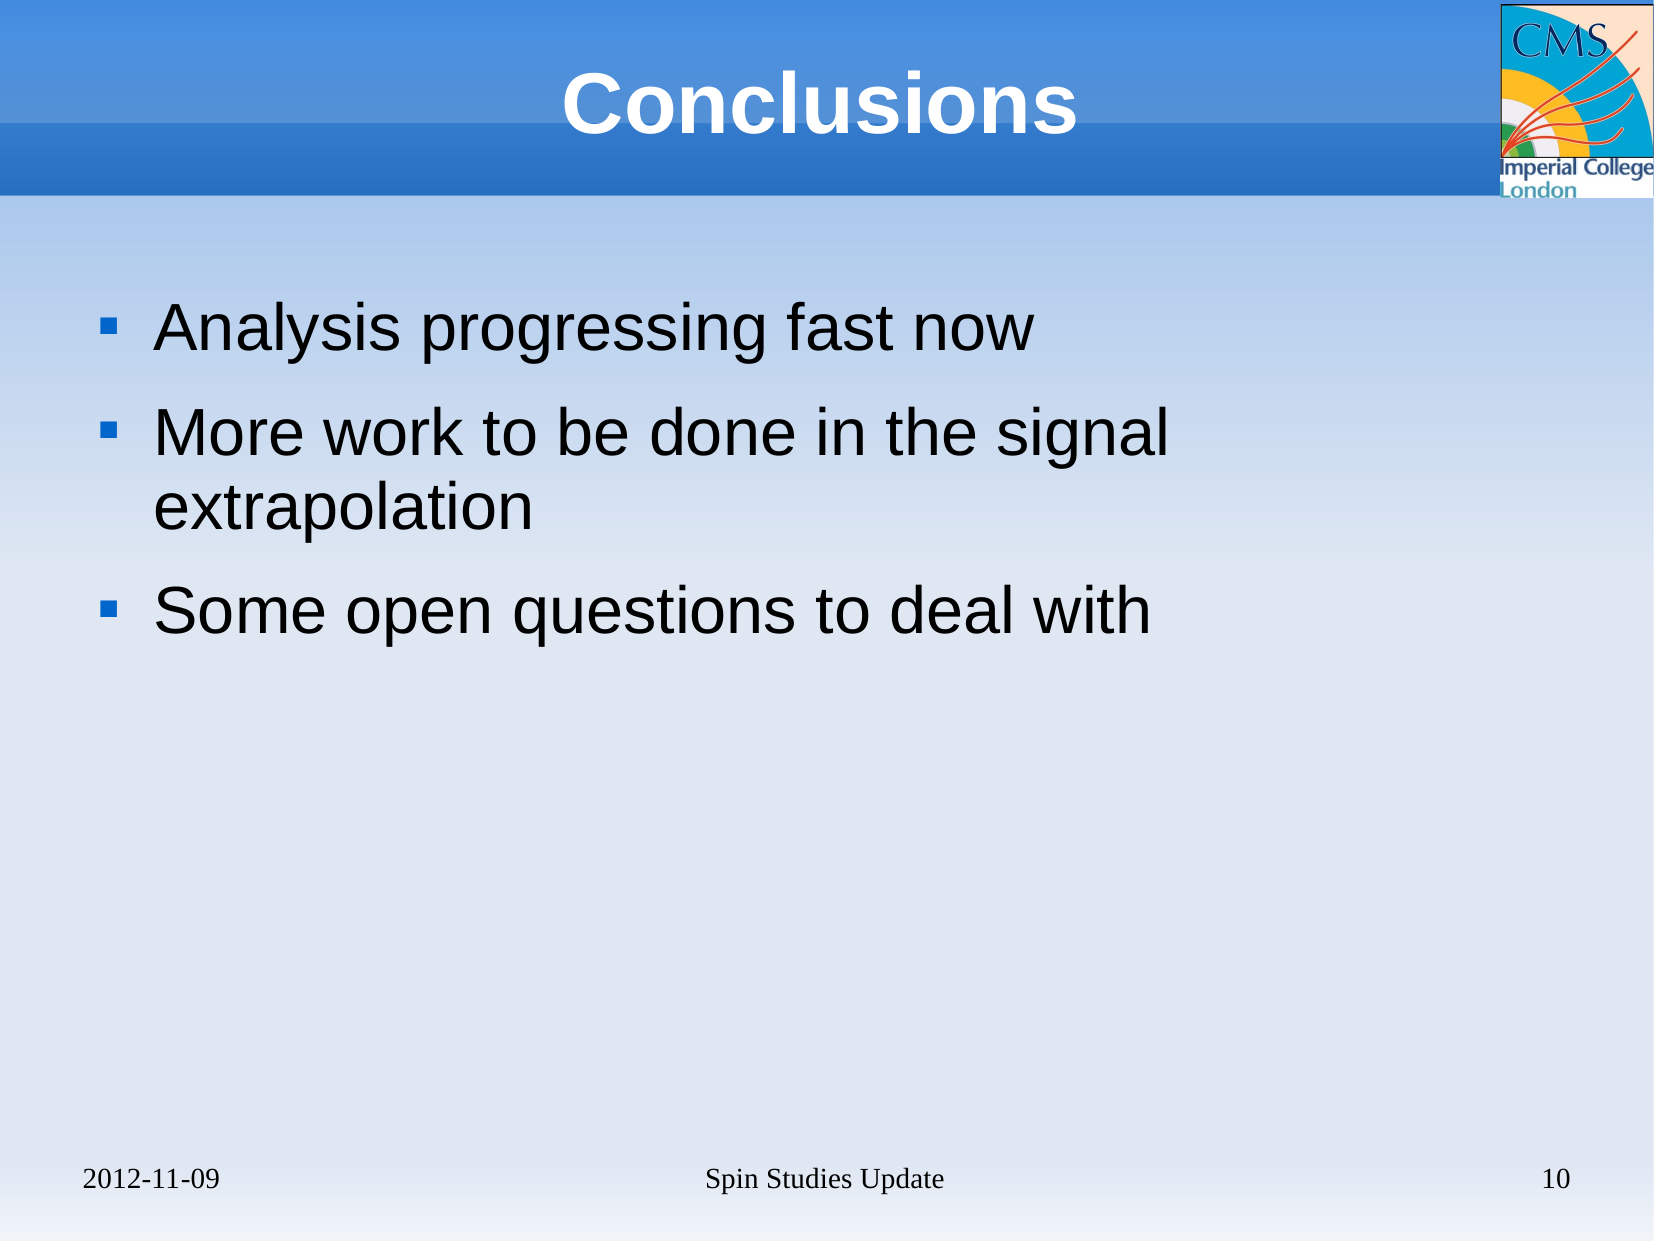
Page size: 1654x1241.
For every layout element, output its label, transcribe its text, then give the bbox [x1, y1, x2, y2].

title Conclusions [76, 0, 1565, 208]
picture [0, 0, 1654, 1241]
list Analysis progressing fast now More work to be done in the signal extrapolation Some open questions to deal with [82, 290, 1571, 1109]
